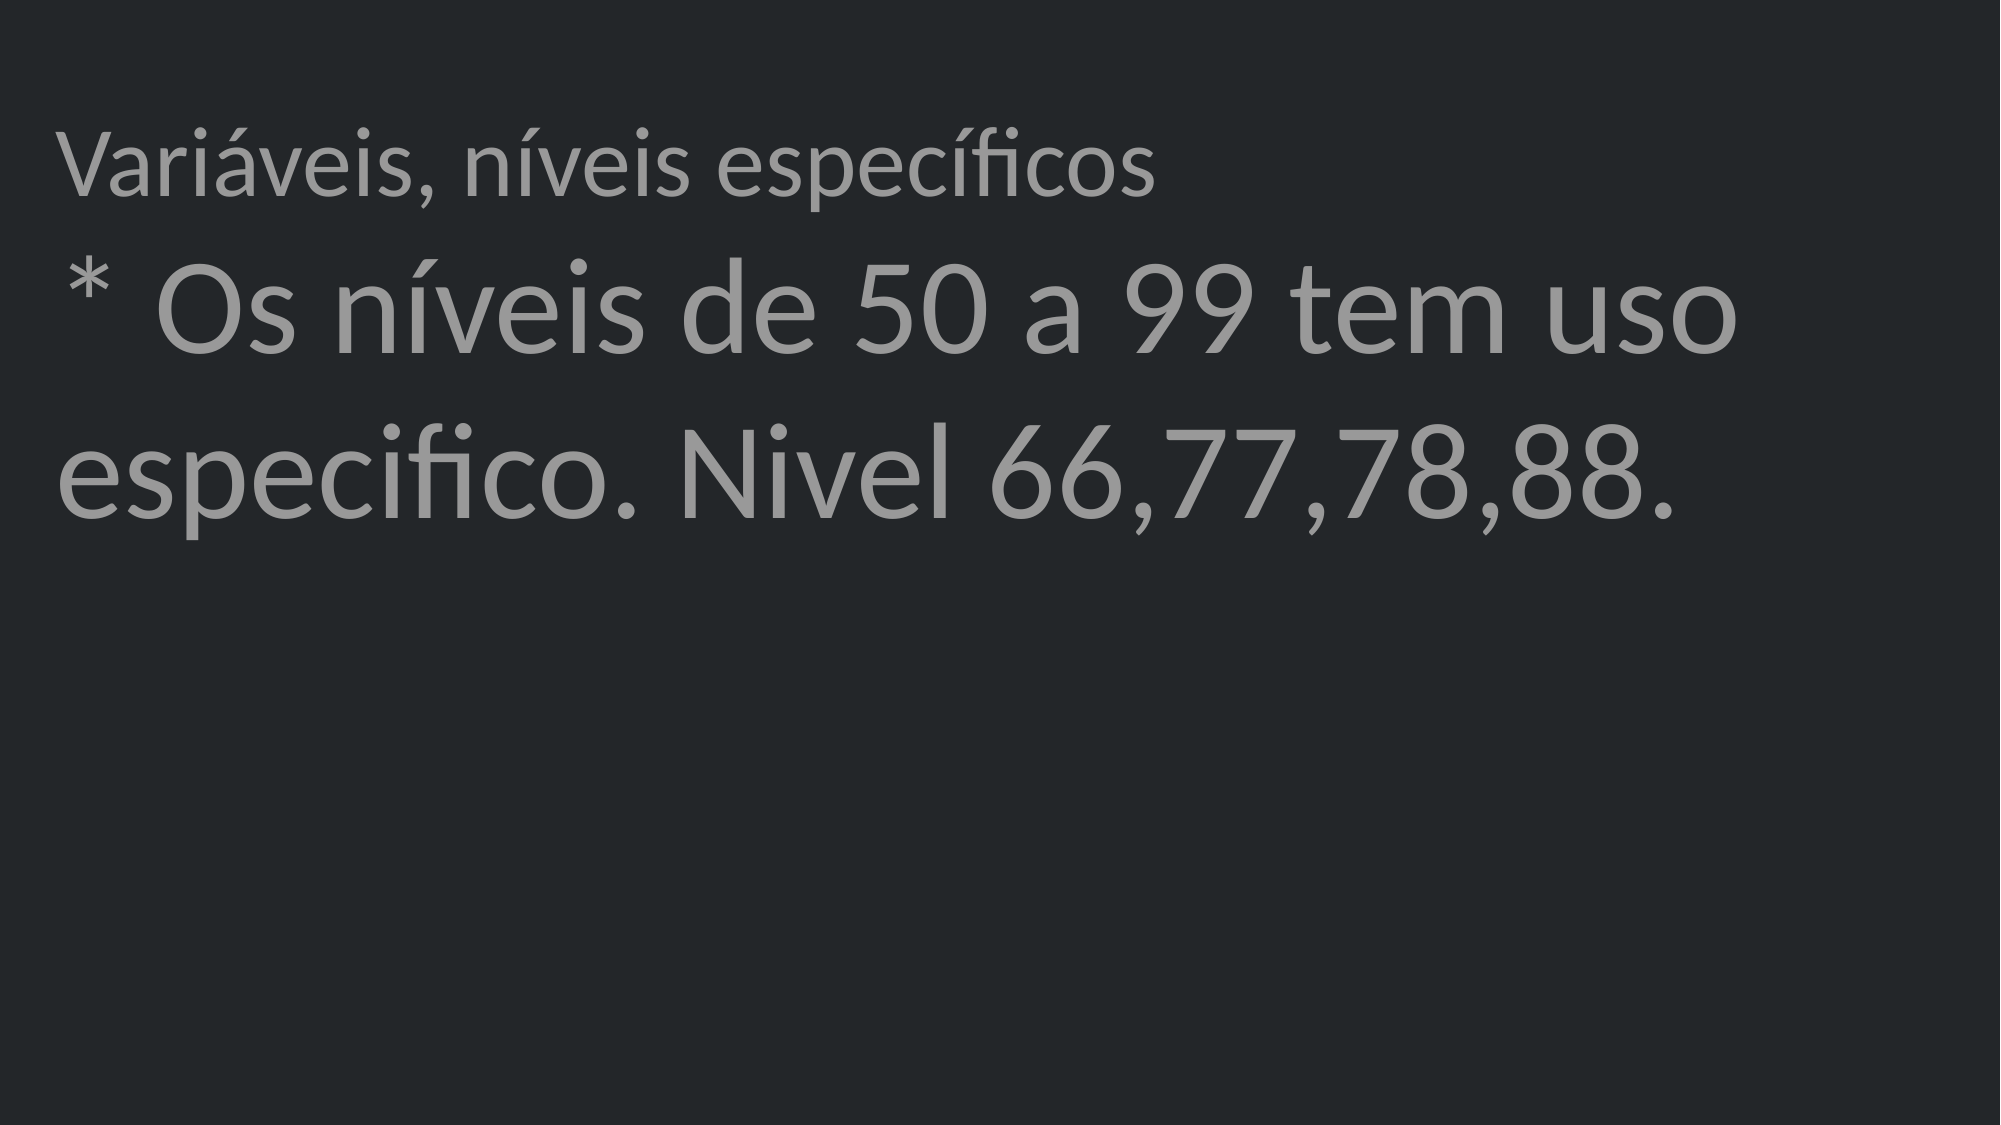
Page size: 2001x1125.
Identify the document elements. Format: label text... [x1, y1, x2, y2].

text_box Variáveis, níveis específicos * Os níveis de 50 a 99 tem uso especifico. Nivel 66,77,78,88. [40, 89, 2001, 644]
